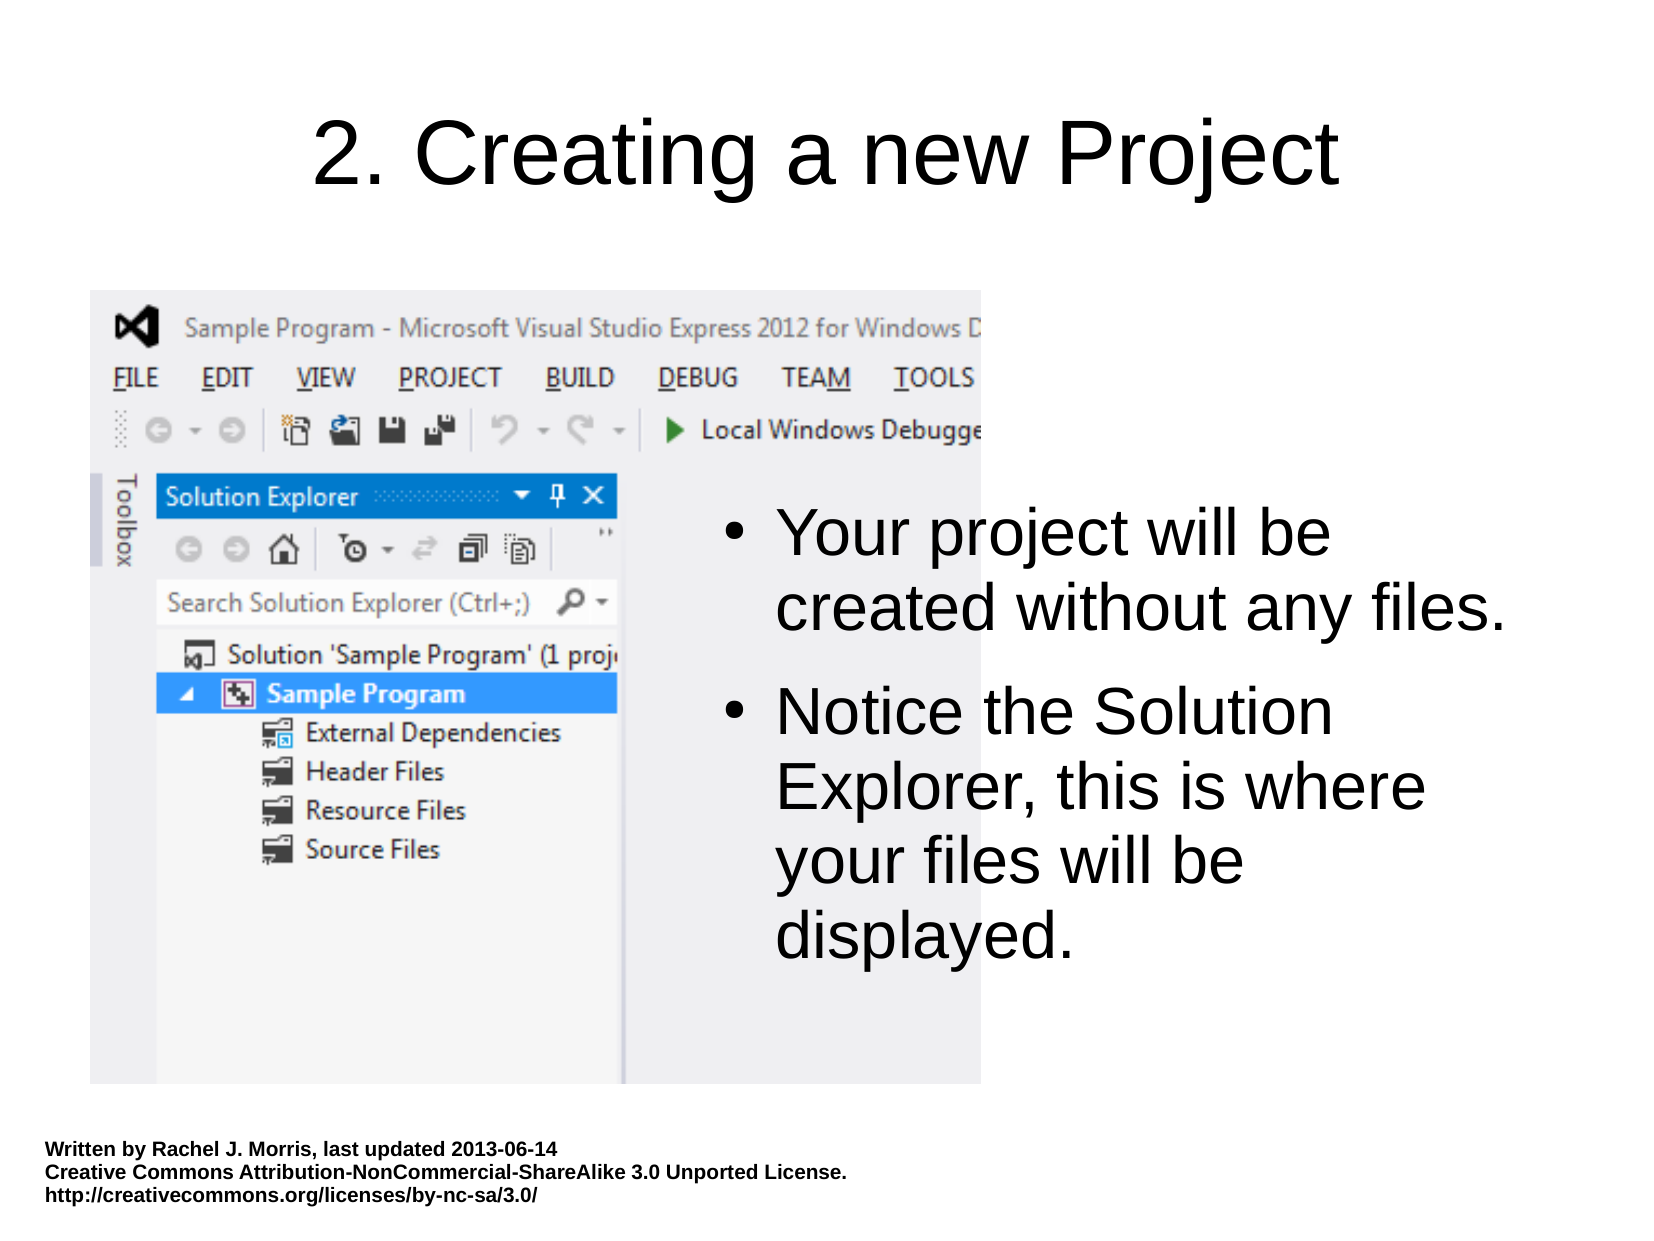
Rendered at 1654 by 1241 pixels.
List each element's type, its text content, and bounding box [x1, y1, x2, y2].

title 2. Creating a new Project [82, 49, 1571, 257]
list Your project will be created without any files. Notice the Solution Explorer, this is where your files will be displayed. [705, 495, 1538, 1010]
picture [90, 290, 981, 1084]
